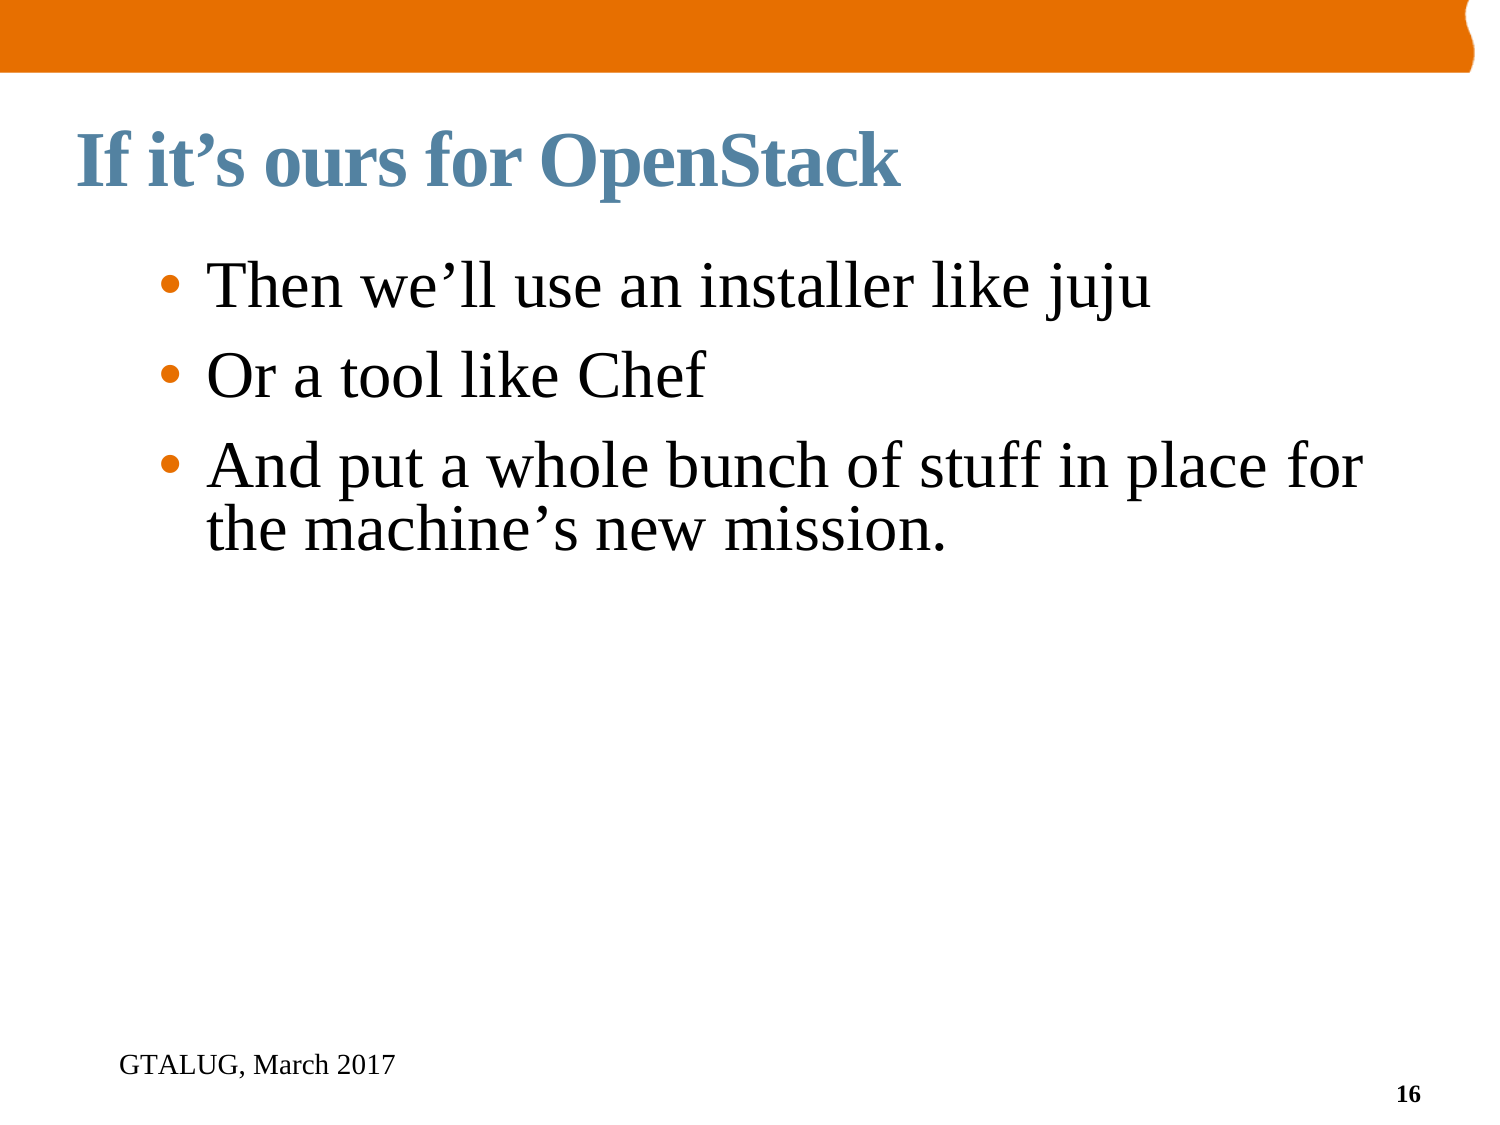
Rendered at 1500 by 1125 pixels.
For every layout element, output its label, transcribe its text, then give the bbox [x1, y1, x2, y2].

list Then we’ll use an installer like juju Or a tool like Chef And put a whole bunch of stuff in place for the machine’s new mission. [64, 257, 1402, 1017]
picture [0, 0, 1500, 75]
title If it’s ours for OpenStack [75, 122, 1438, 228]
